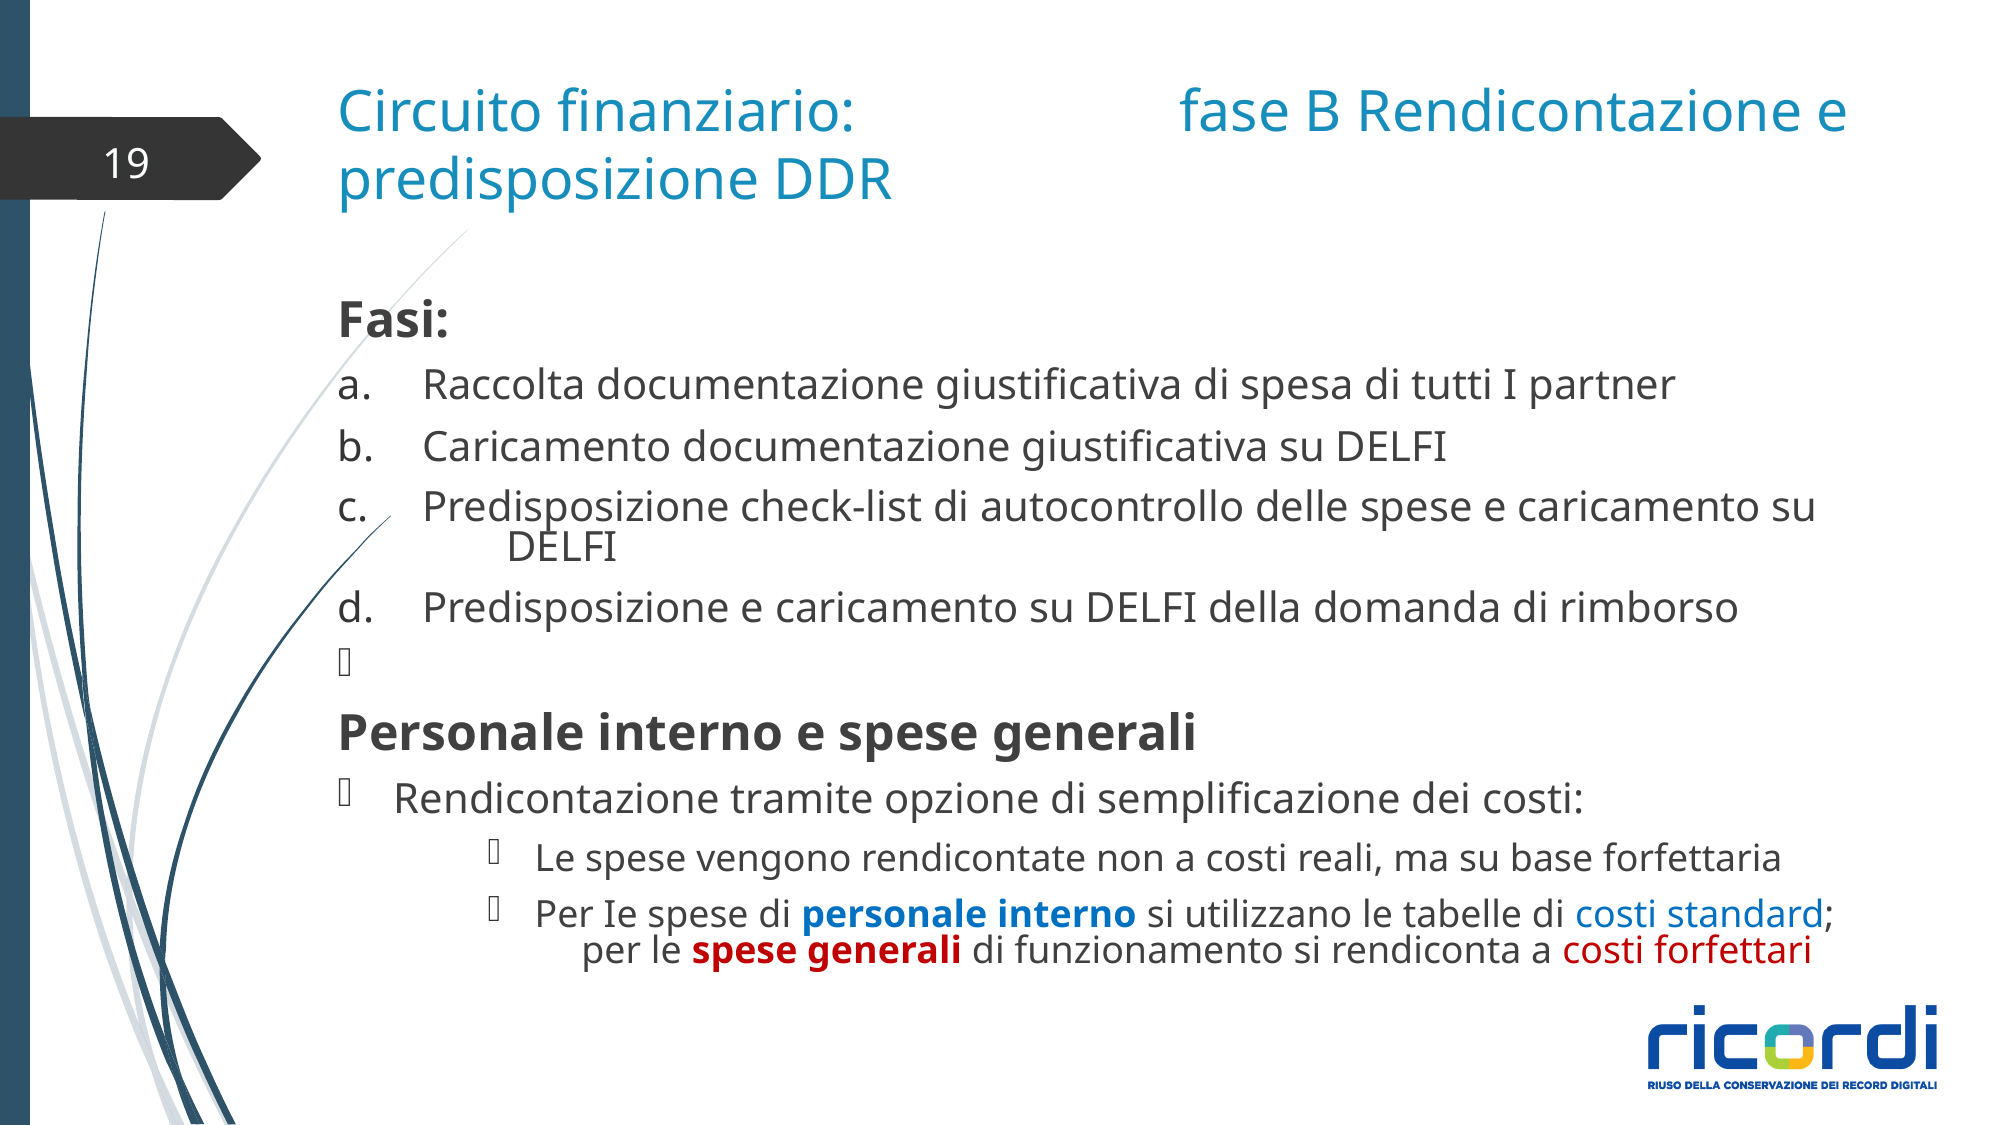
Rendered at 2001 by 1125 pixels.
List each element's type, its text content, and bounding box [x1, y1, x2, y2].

text_box <numero> [87, 129, 216, 190]
list Fasi: Raccolta documentazione giustificativa di spesa di tutti I partner Caricamento documentazione giustificativa su DELFI Predisposizione check-list di autocontrollo delle spese e caricamento su DELFI Predisposizione e caricamento su DELFI della domanda di rimborso Personale interno e spese generali Rendicontazione tramite opzione di semplificazione dei costi: Le spese vengono rendicontate non a costi reali, ma su base forfettaria Per Ie spese di personale interno si utilizzano le tabelle di costi standard; per le spese generali di funzionamento si rendiconta a costi forfettari [322, 291, 1895, 1014]
title Circuito finanziario: fase B Rendicontazione e predisposizione DDR [322, 66, 1941, 220]
picture [1643, 1000, 1941, 1094]
